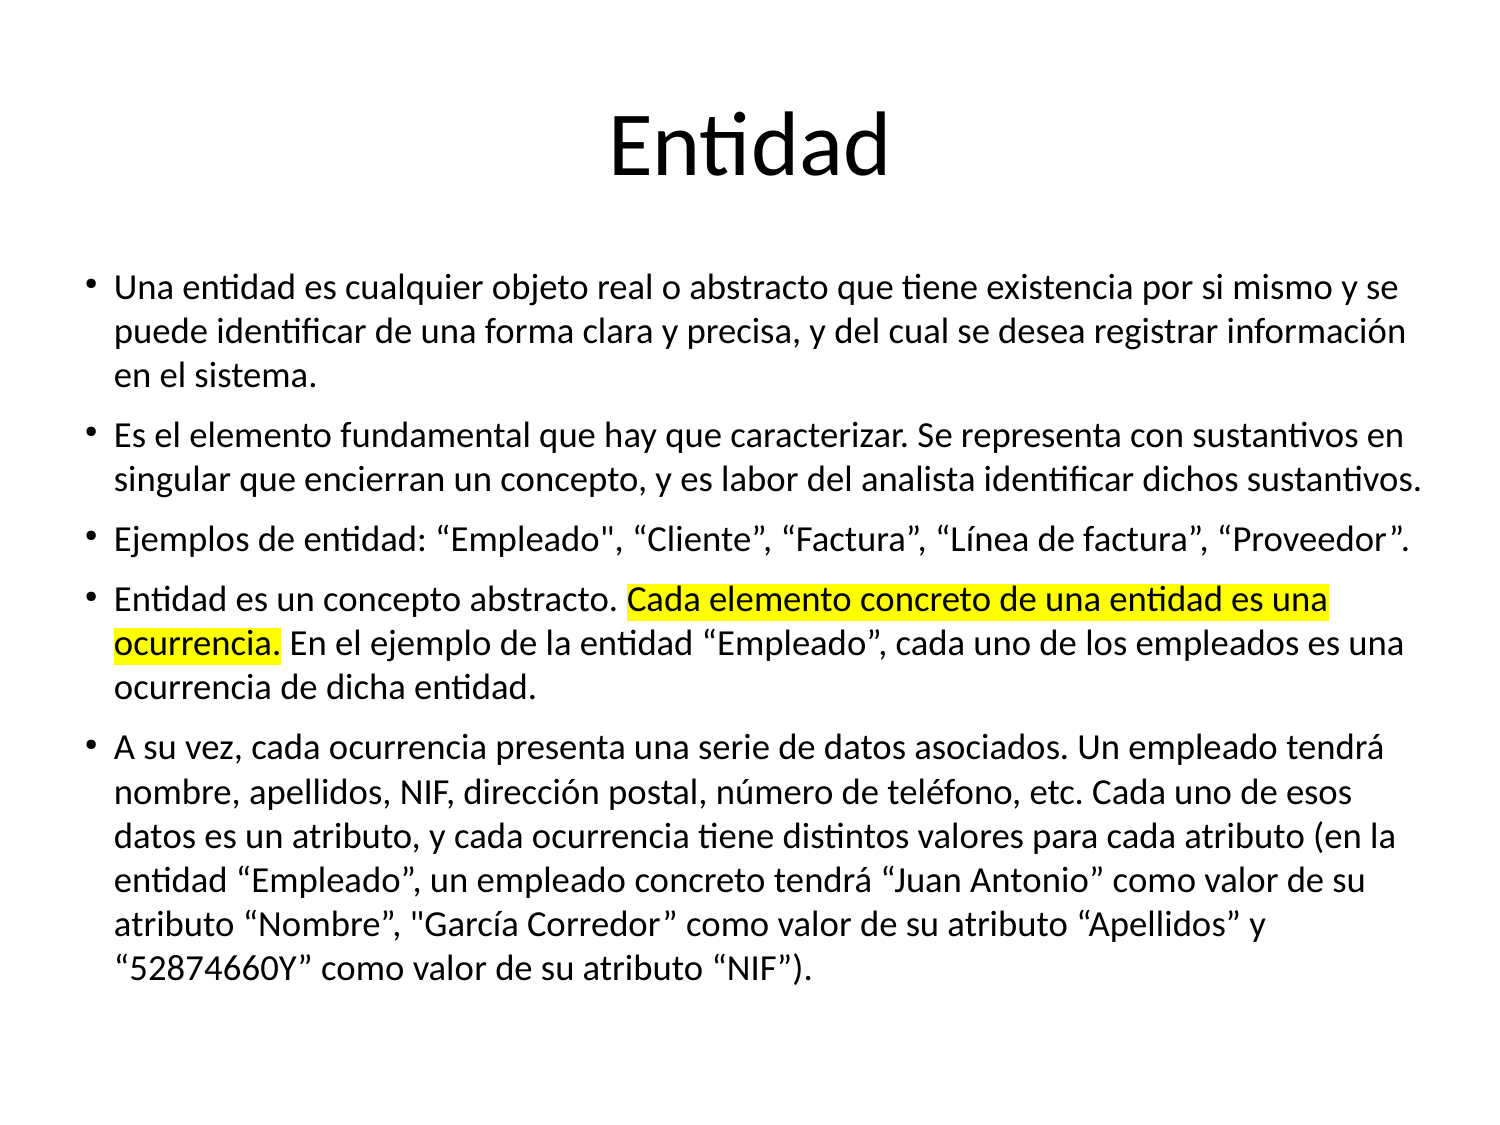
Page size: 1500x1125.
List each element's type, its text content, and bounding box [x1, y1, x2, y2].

title Entidad [75, 45, 1425, 233]
list Una entidad es cualquier objeto real o abstracto que tiene existencia por si mismo y se puede identificar de una forma clara y precisa, y del cual se desea registrar información en el sistema. Es el elemento fundamental que hay que caracterizar. Se representa con sustantivos en singular que encierran un concepto, y es labor del analista identificar dichos sustantivos. Ejemplos de entidad: “Empleado", “Cliente”, “Factura”, “Línea de factura”, “Proveedor”. Entidad es un concepto abstracto. Cada elemento concreto de una entidad es una ocurrencia. En el ejemplo de la entidad “Empleado”, cada uno de los empleados es una ocurrencia de dicha entidad. A su vez, cada ocurrencia presenta una serie de datos asociados. Un empleado tendrá nombre, apellidos, NIF, dirección postal, número de teléfono, etc. Cada uno de esos datos es un atributo, y cada ocurrencia tiene distintos valores para cada atributo (en la entidad “Empleado”, un empleado concreto tendrá “Juan Antonio” como valor de su atributo “Nombre”, "García Corredor” como valor de su atributo “Apellidos” y “52874660Y” como valor de su atributo “NIF”). [75, 262, 1425, 1083]
